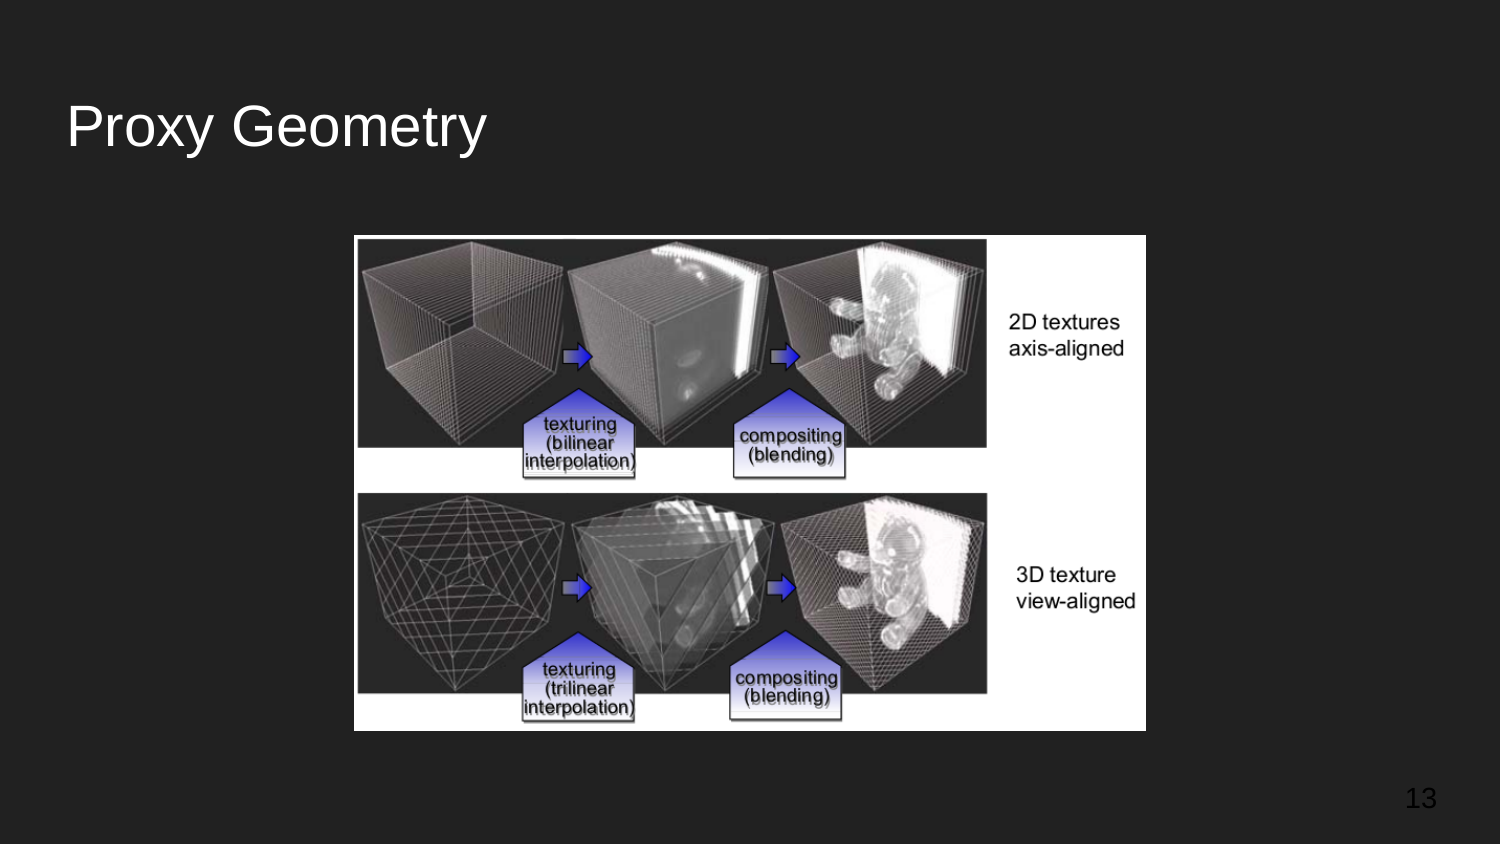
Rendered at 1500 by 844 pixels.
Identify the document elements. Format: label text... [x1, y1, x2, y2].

picture [354, 235, 1146, 731]
slide_number <number> [1389, 764, 1480, 830]
title Proxy Geometry [51, 72, 1449, 167]
